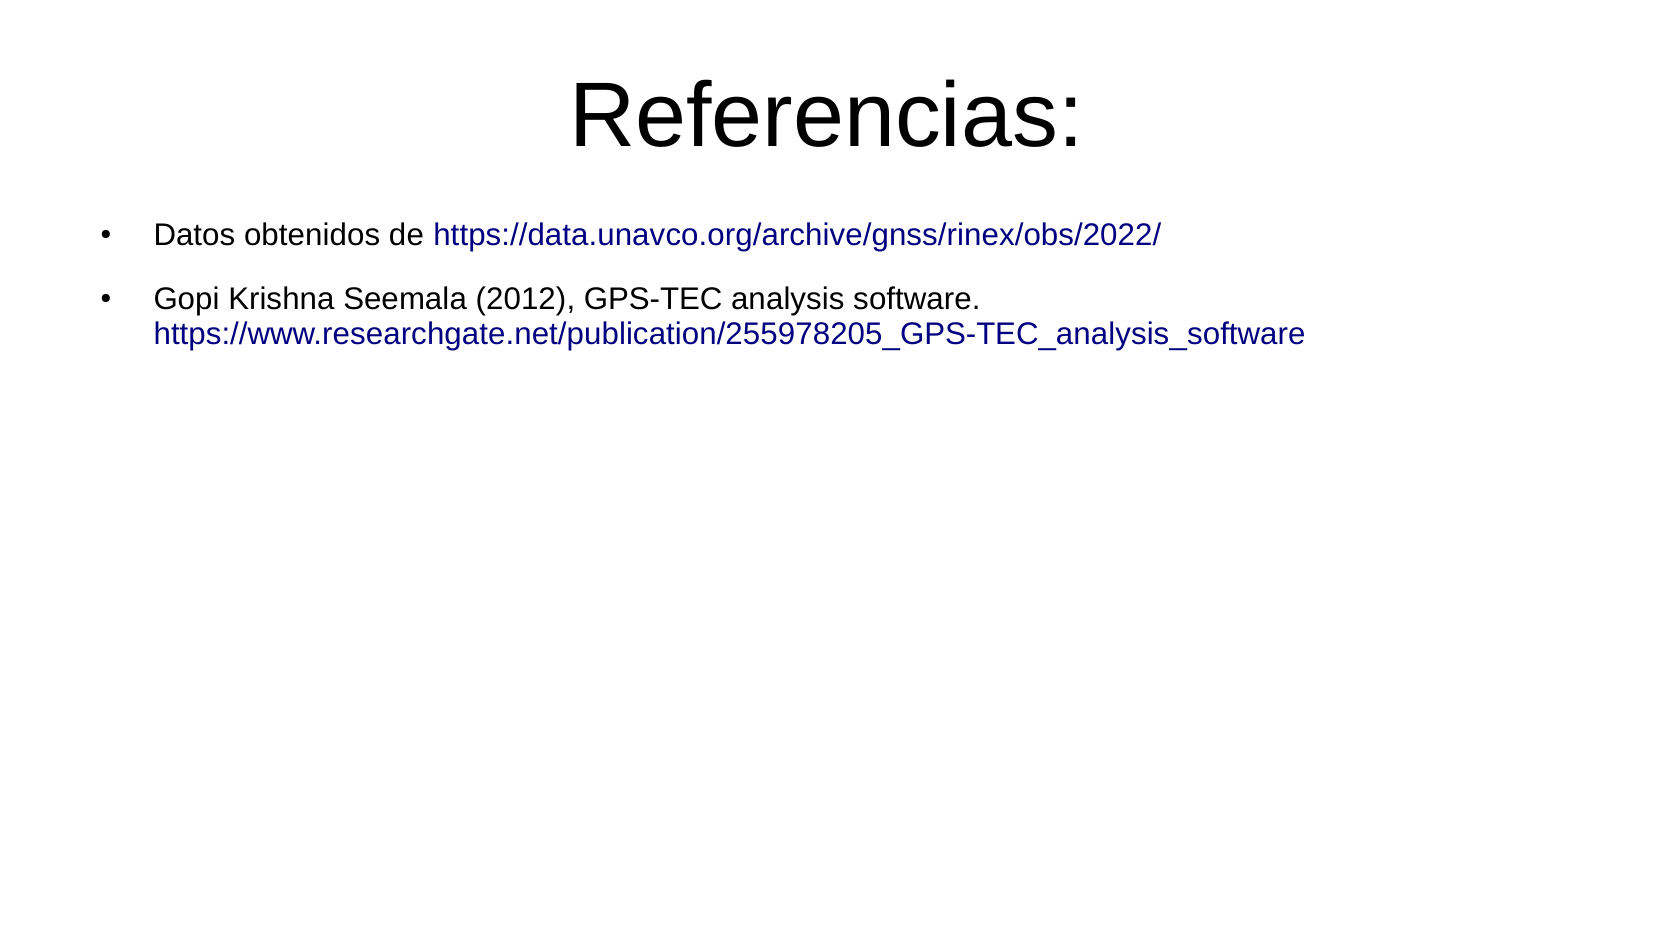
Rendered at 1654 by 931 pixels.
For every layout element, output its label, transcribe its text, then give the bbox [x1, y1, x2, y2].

title Referencias: [82, 37, 1571, 193]
list Datos obtenidos de https://data.unavco.org/archive/gnss/rinex/obs/2022/ Gopi Krishna Seemala (2012), GPS-TEC analysis software. https://www.researchgate.net/publication/255978205_GPS-TEC_analysis_software [82, 217, 1571, 758]
